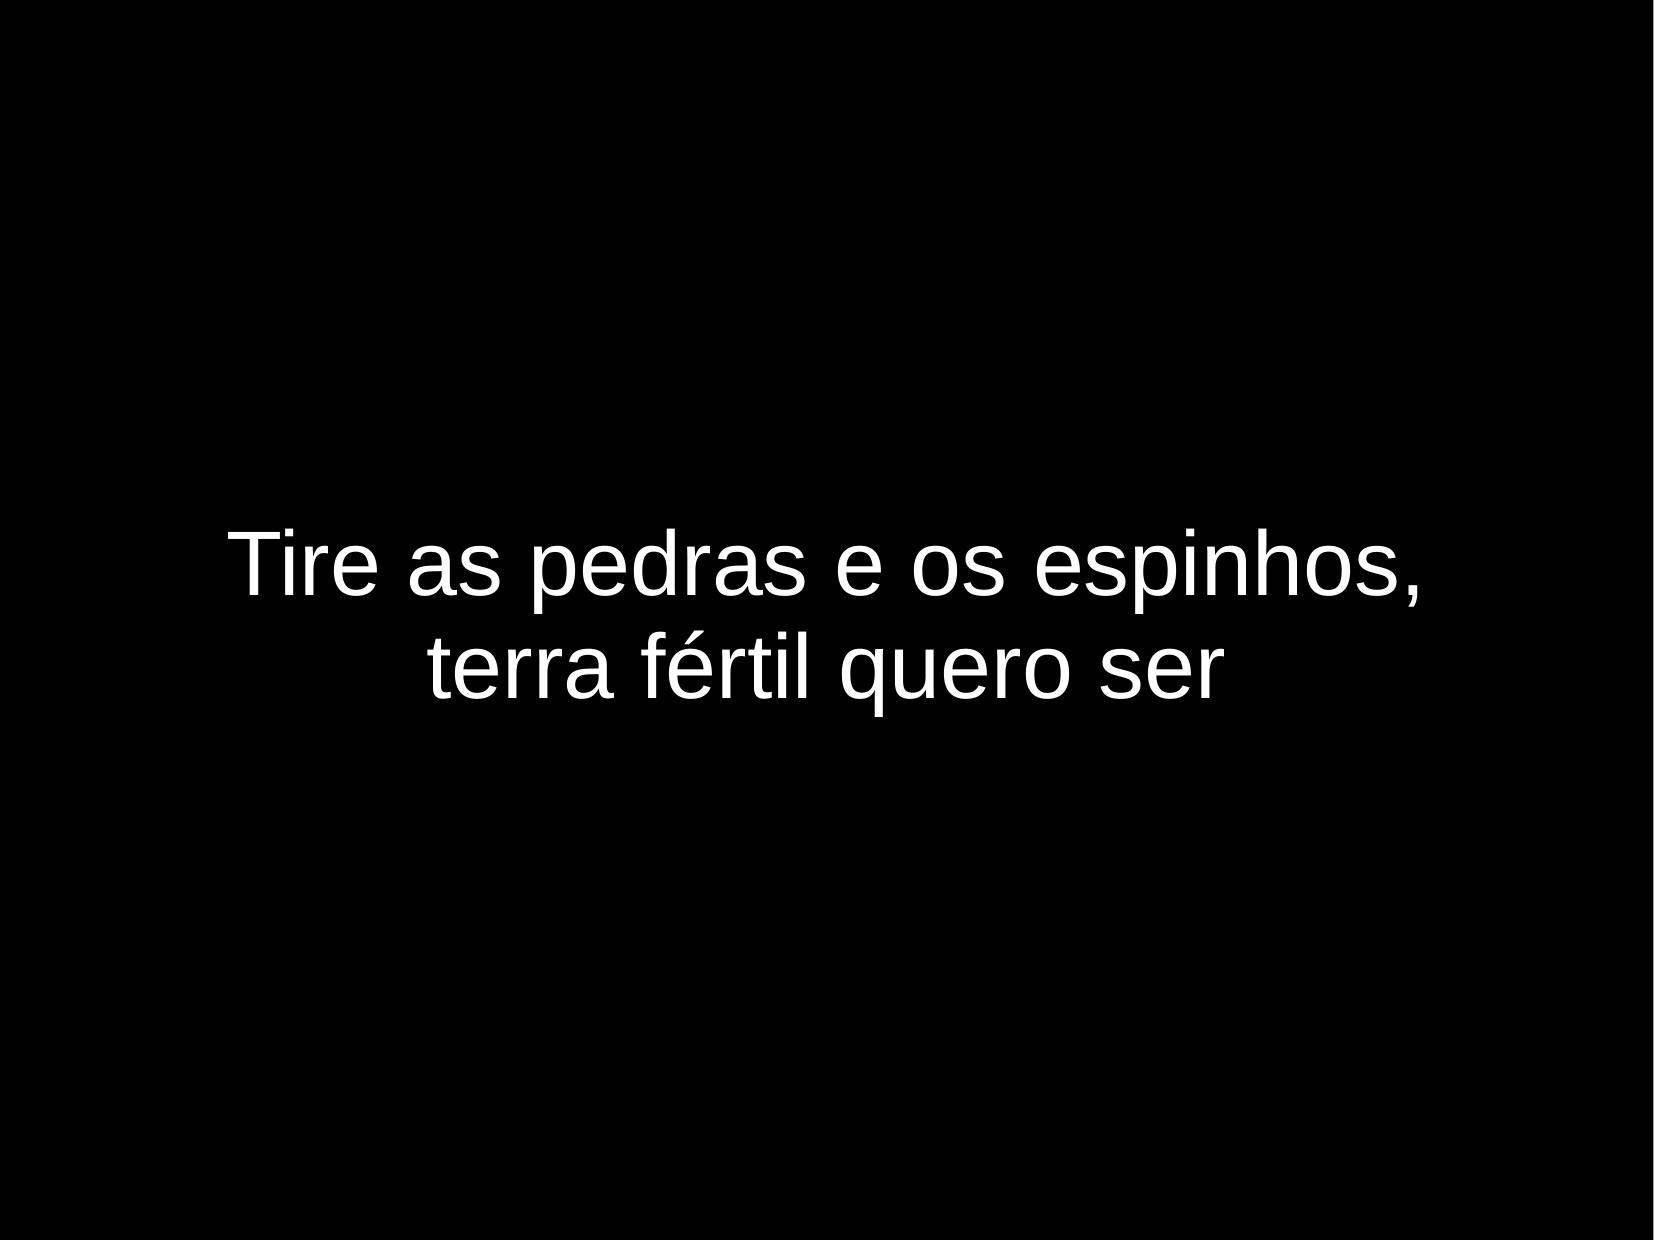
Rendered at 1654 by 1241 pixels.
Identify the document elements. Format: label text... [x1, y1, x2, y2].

subtitle Tire as pedras e os espinhos, terra fértil quero ser [82, 49, 1571, 1182]
